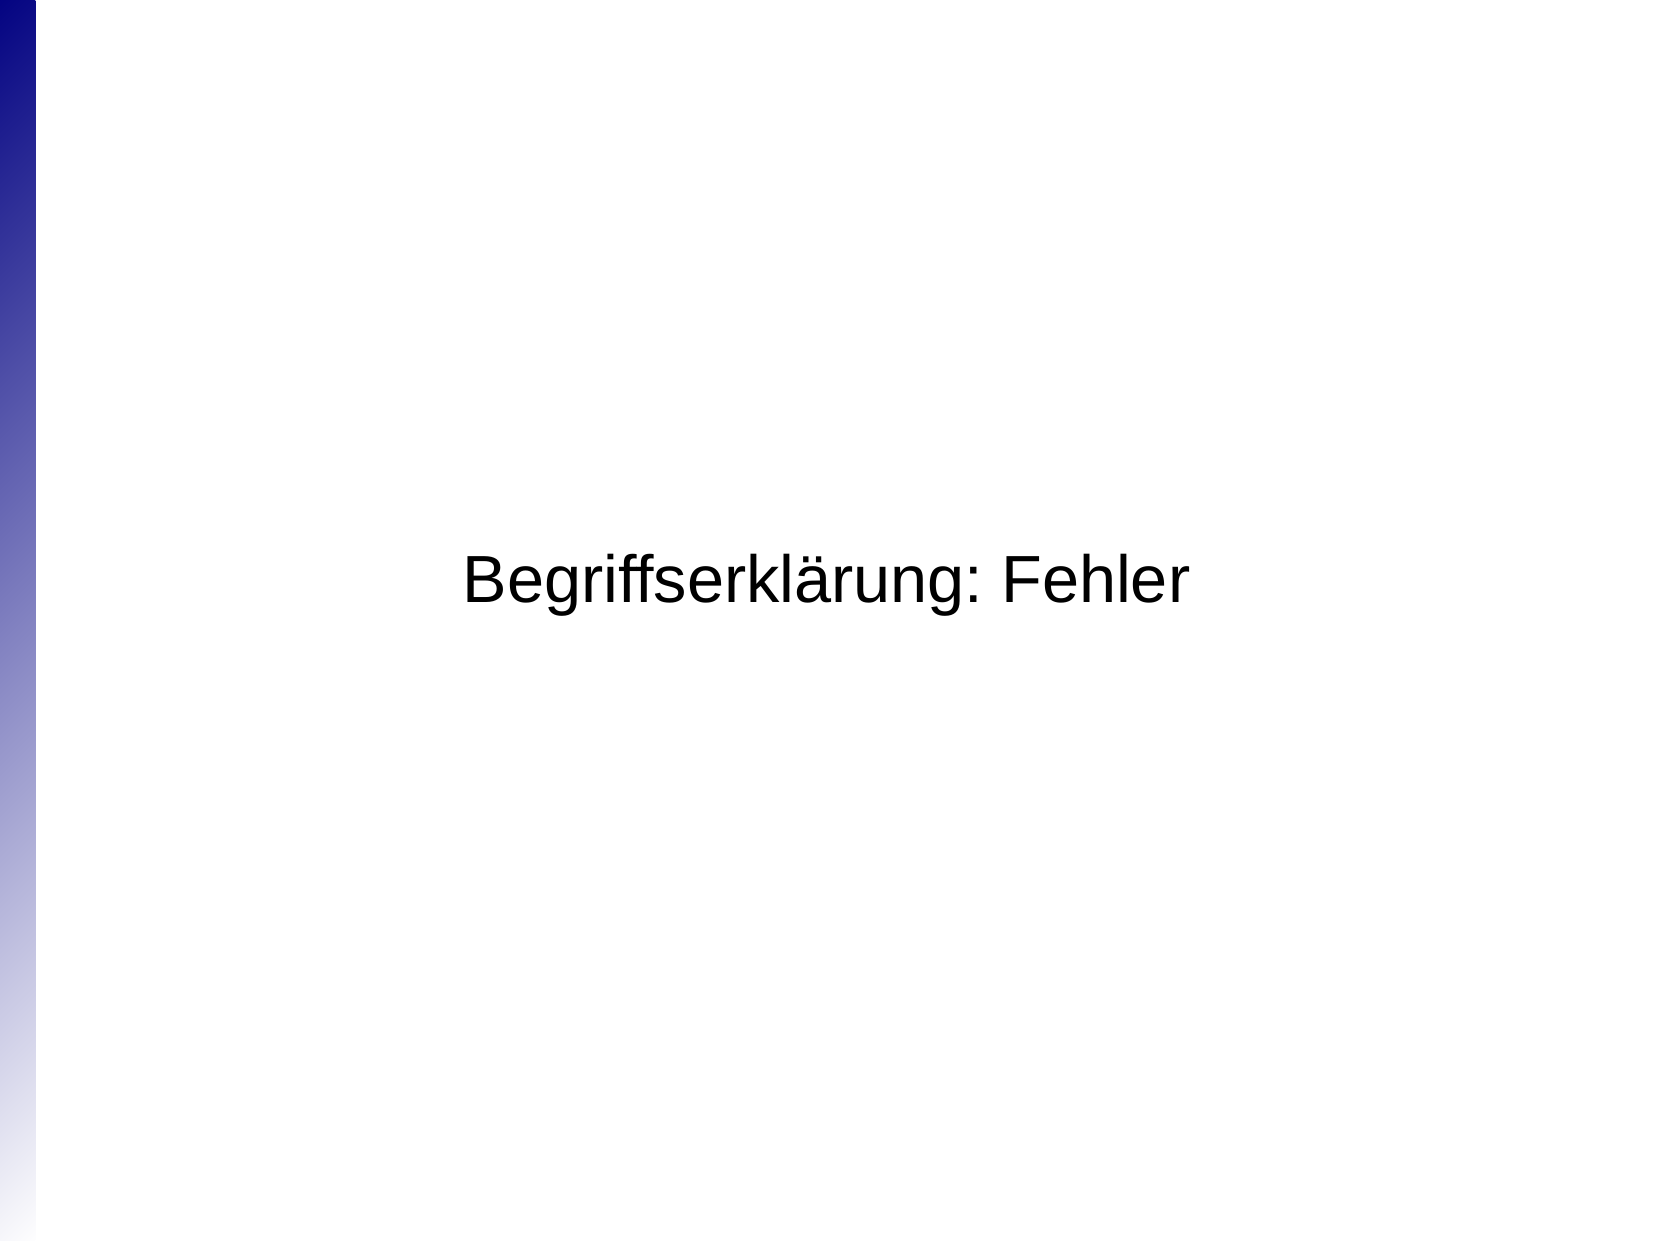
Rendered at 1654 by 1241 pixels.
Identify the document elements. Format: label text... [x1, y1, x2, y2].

subtitle Begriffserklärung: Fehler [82, 49, 1571, 1109]
